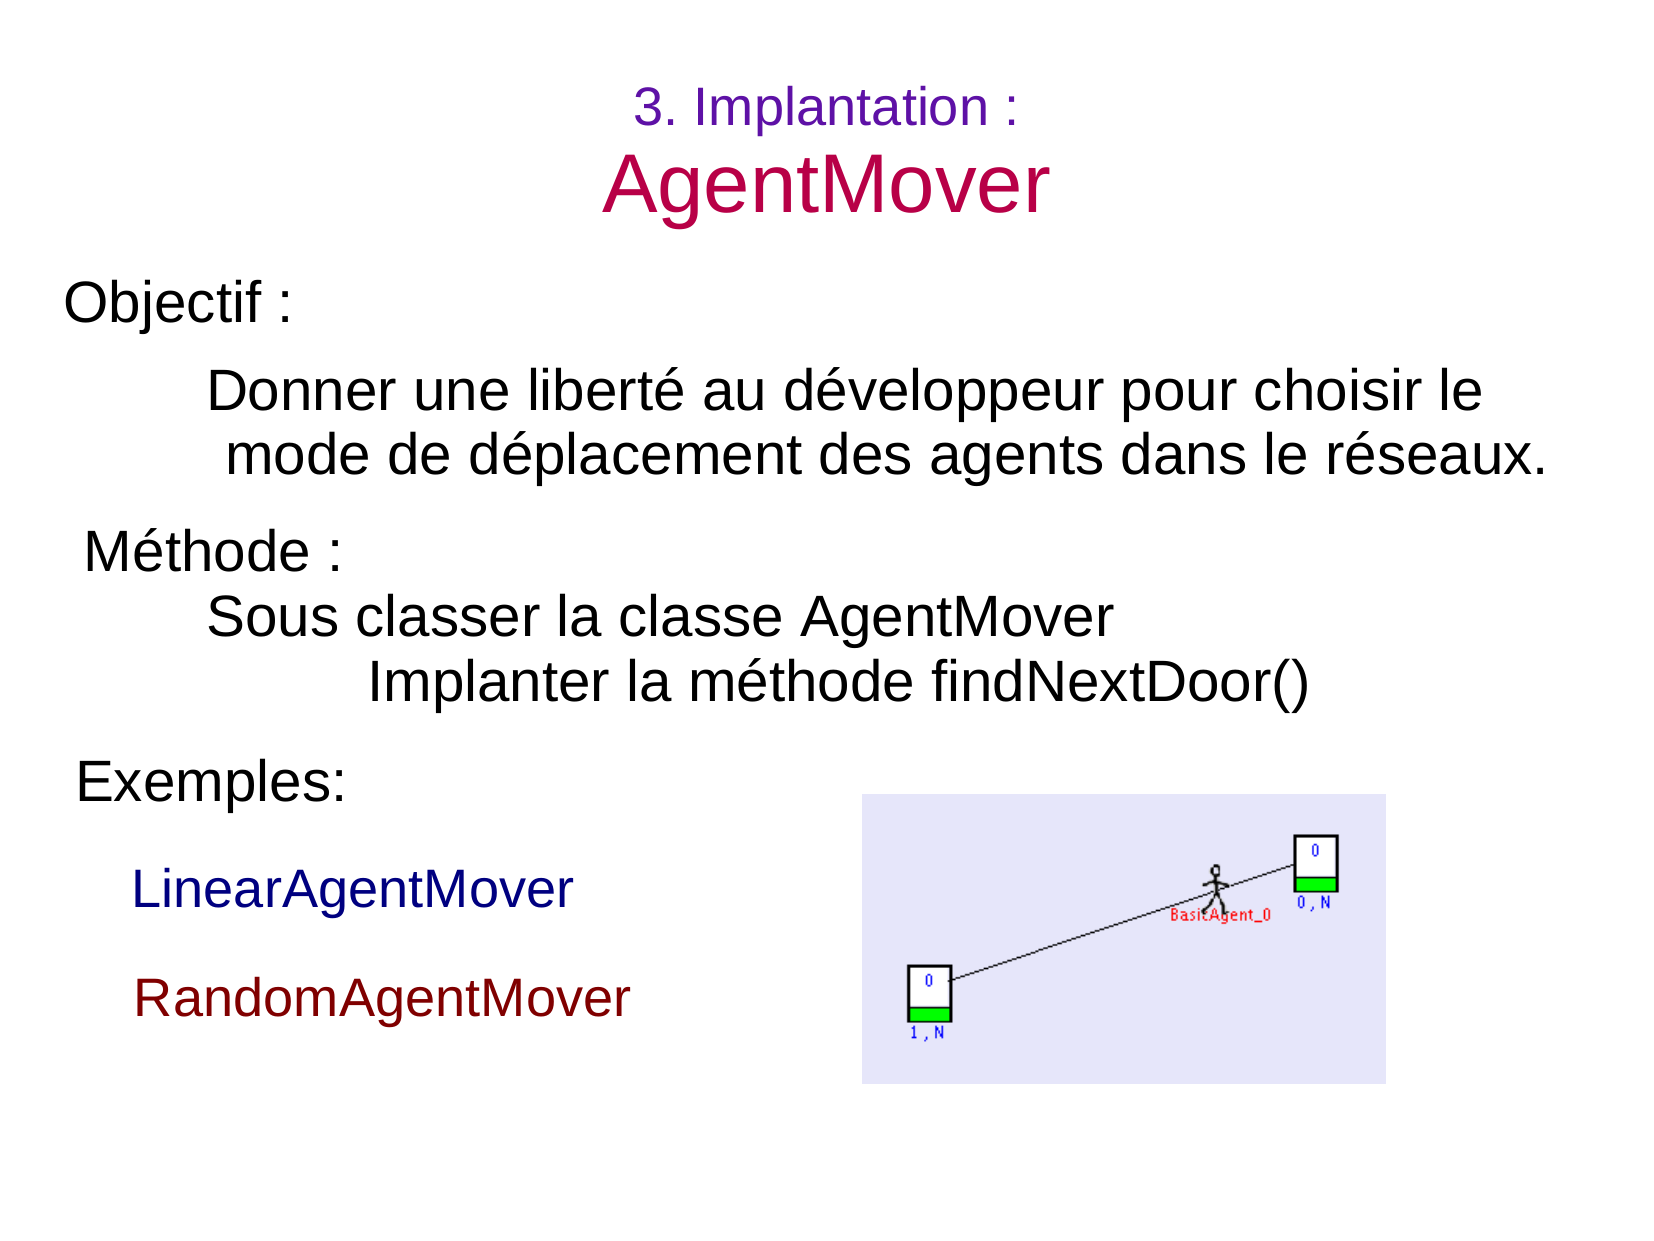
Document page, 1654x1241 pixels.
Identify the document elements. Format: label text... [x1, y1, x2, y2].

text_box Exemples: [60, 741, 363, 821]
text_box Objectif : [49, 262, 310, 343]
text_box Donner une liberté au développeur pour choisir le mode de déplacement des agents dans le réseaux. [0, 349, 1654, 563]
picture [862, 794, 1386, 1084]
title 3. Implantation : AgentMover [82, 49, 1571, 257]
text_box Méthode : Sous classer la classe AgentMover Implanter la méthode findNextDoor() [69, 511, 1570, 721]
text_box RandomAgentMover [119, 959, 648, 1036]
text_box LinearAgentMover [116, 851, 591, 927]
